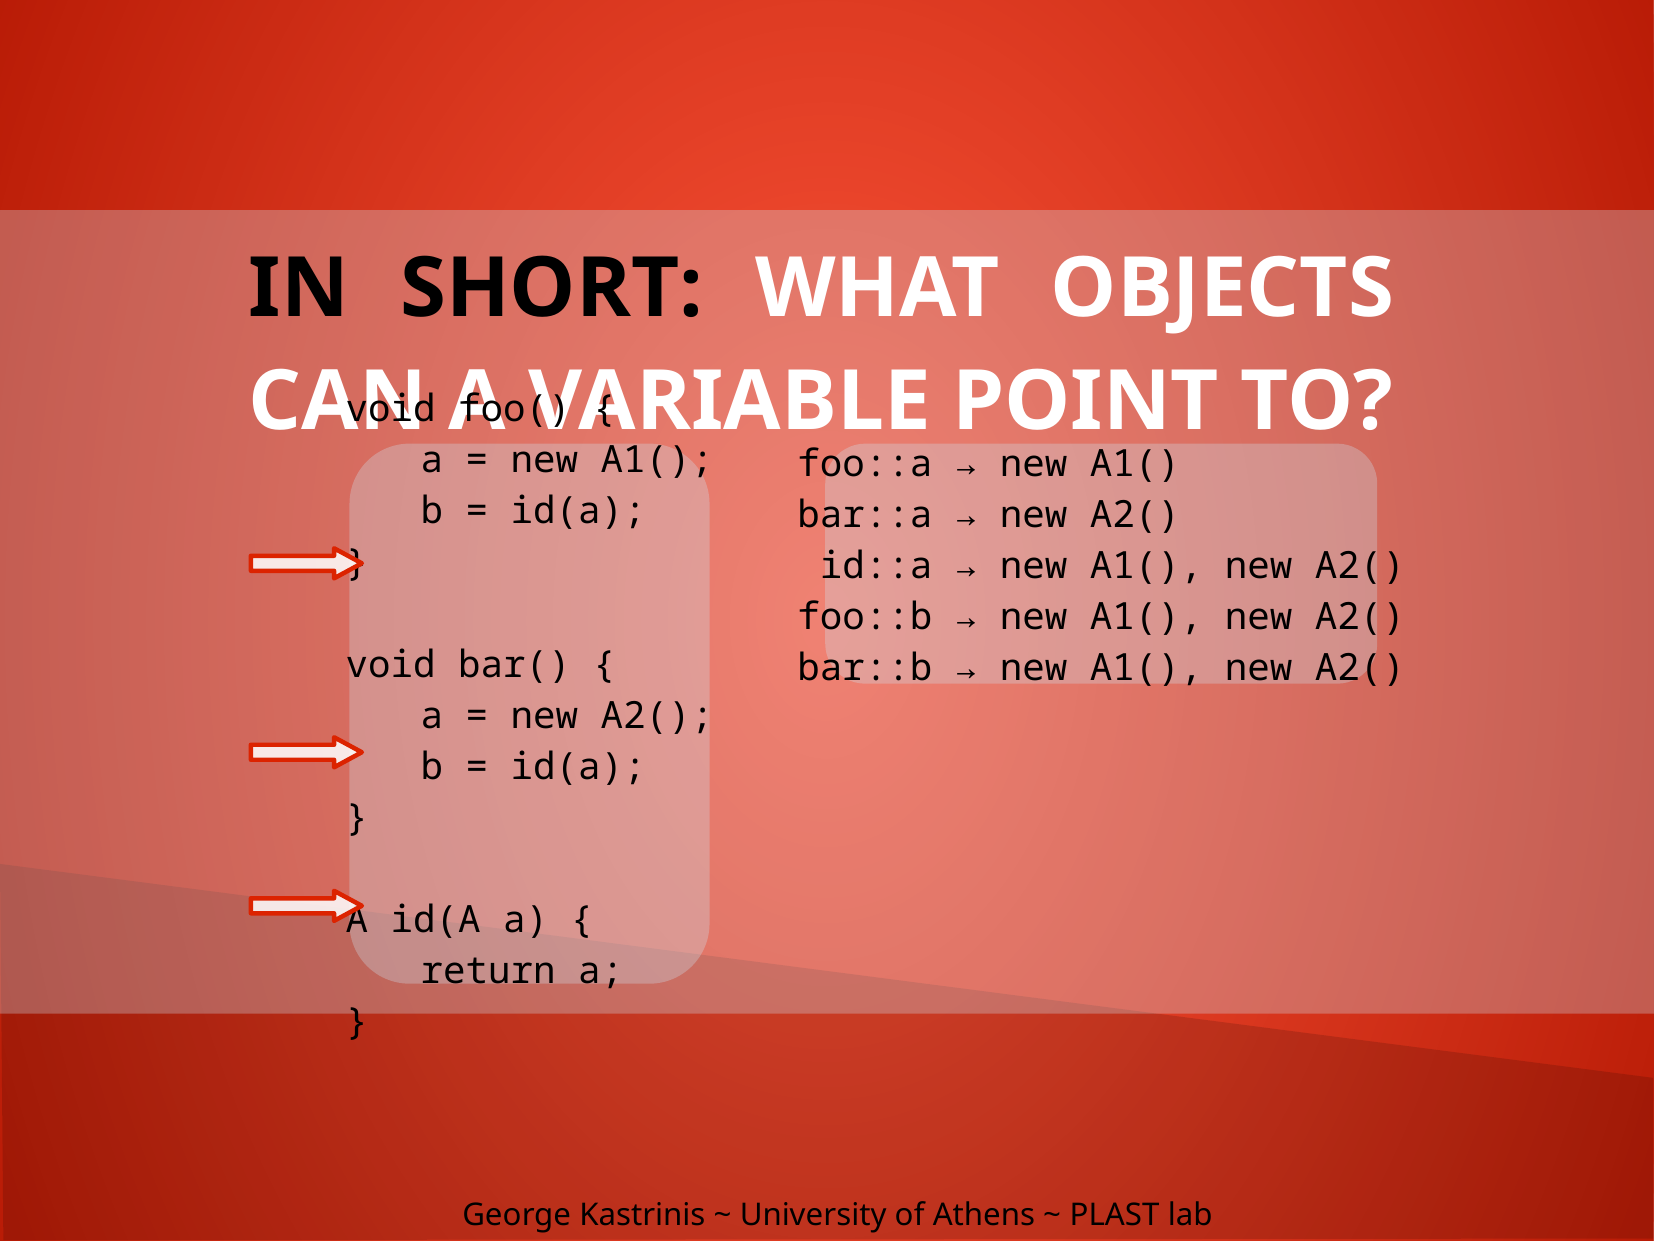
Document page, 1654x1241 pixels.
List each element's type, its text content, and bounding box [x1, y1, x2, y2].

text_box [0, 210, 1654, 1014]
text_box IN SHORT: WHAT OBJECTS CAN A VARIABLE POINT TO? [234, 219, 1420, 421]
text_box George Kastrinis ~ University of Athens ~ PLAST lab [447, 1185, 1207, 1236]
text_box foo::a → new A1() bar::a → new A2() id::a → new A1(), new A2() foo::b → new A1(), new A2() bar::b → new A1(), new A2() [825, 443, 1378, 684]
text_box void foo() { a = new A1(); b = id(a); } void bar() { a = new A2(); b = id(a); } A id(A a) { return a; } [349, 443, 710, 984]
